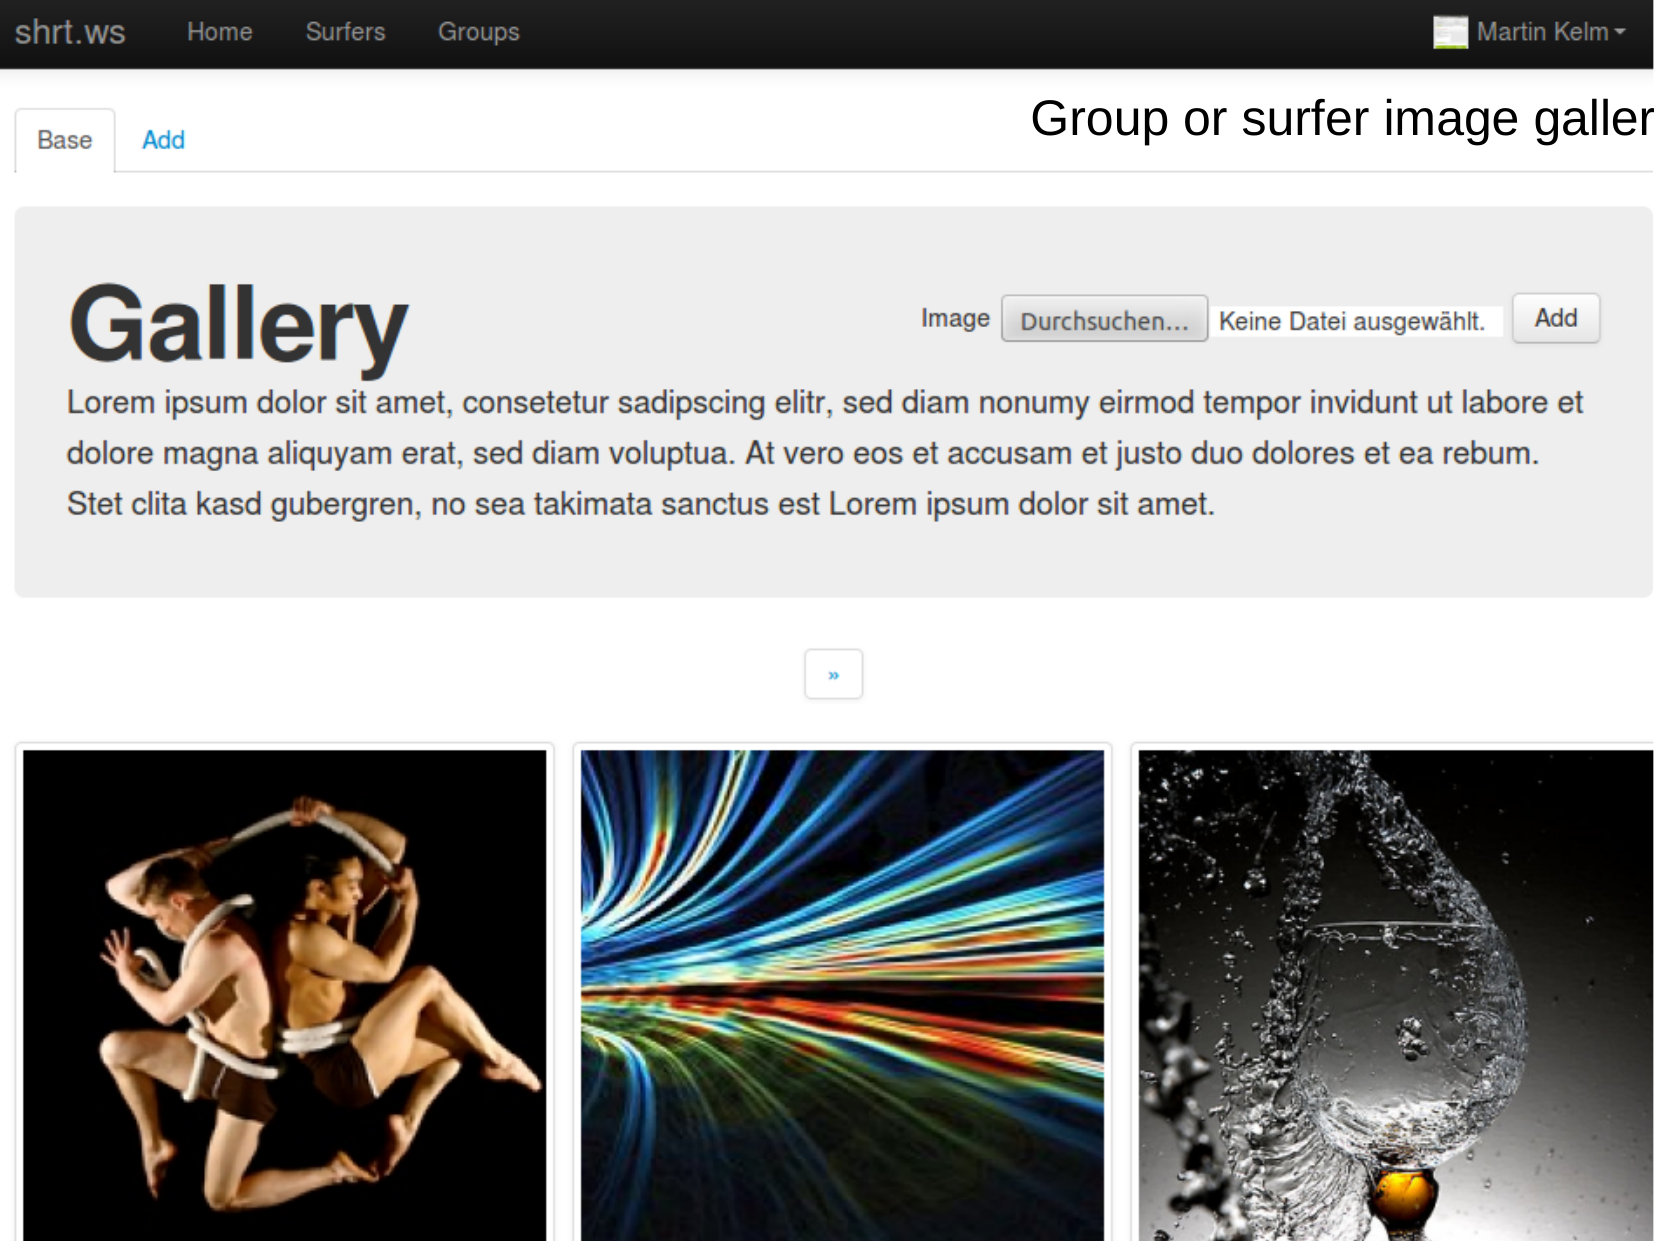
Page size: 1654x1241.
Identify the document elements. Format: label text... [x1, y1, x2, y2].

text_box Group or surfer image gallery [1015, 82, 1654, 154]
picture [0, 0, 1654, 1241]
